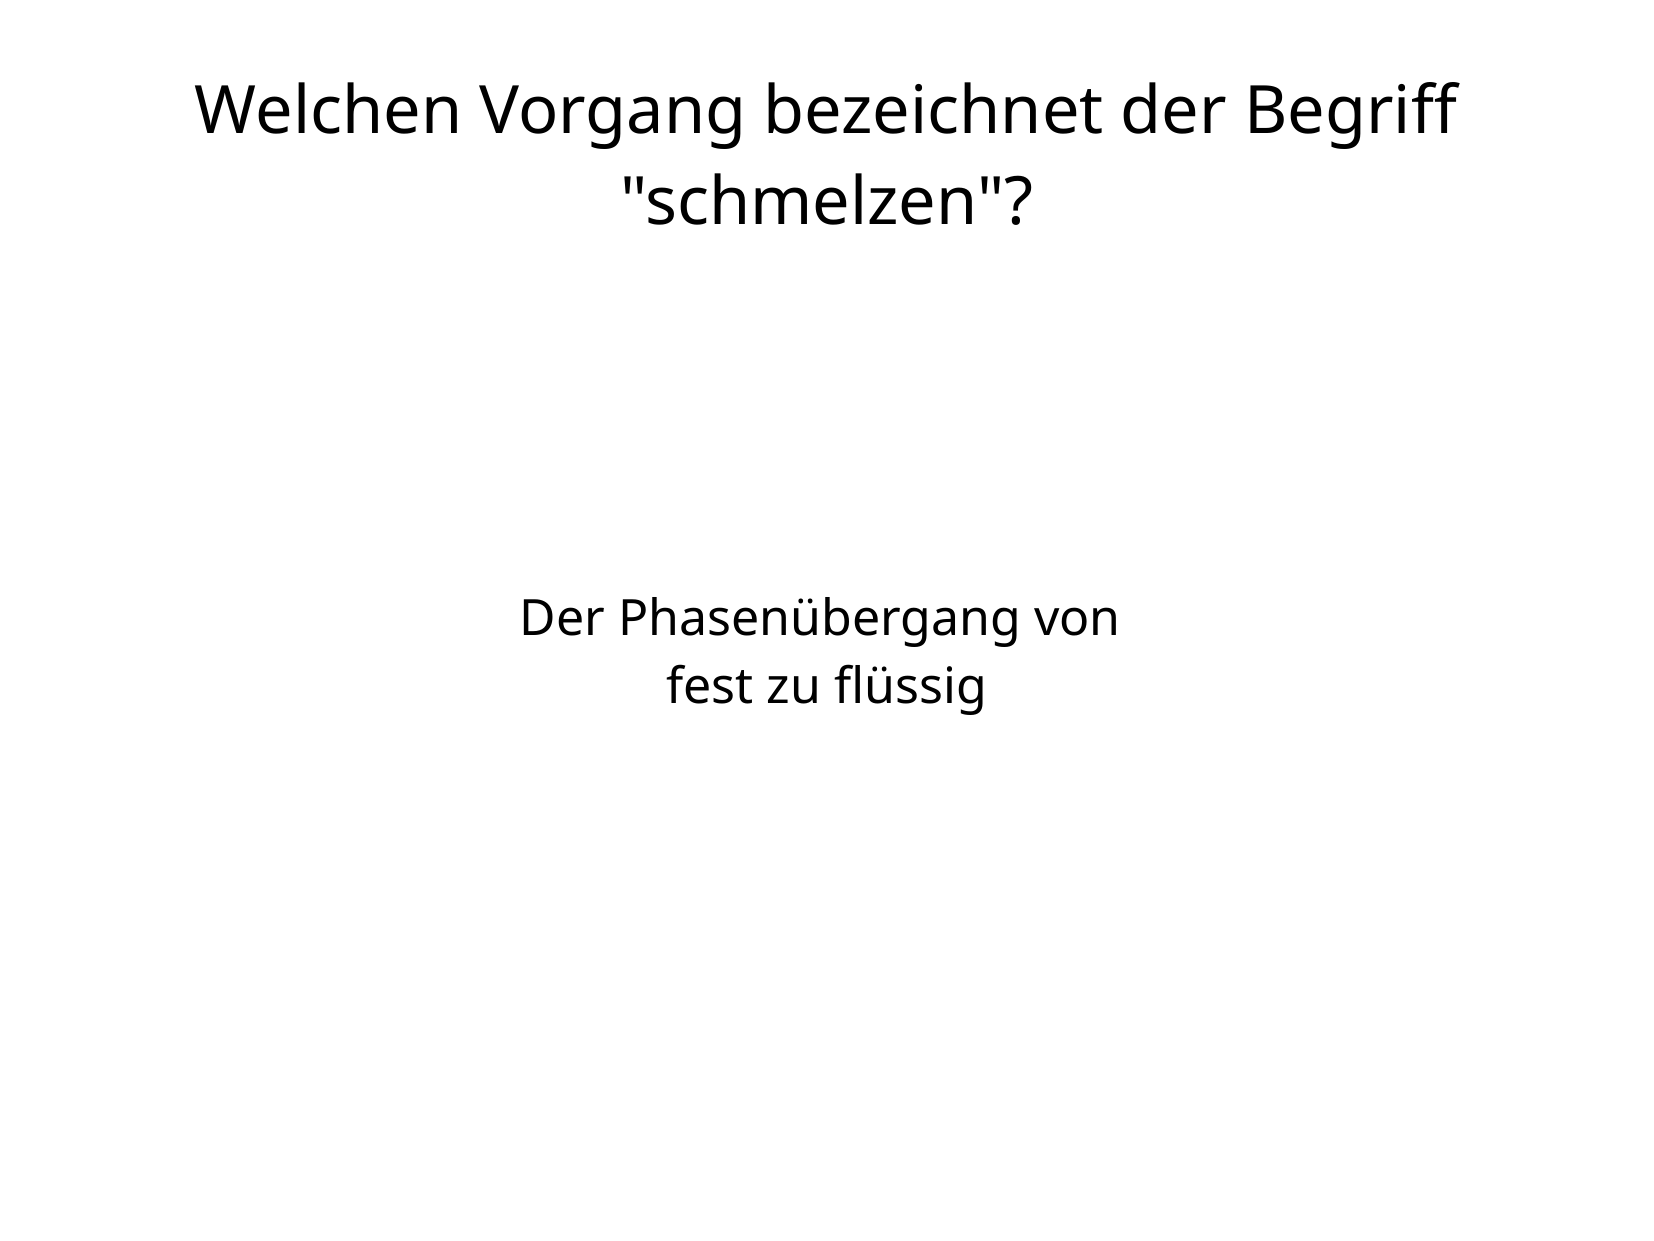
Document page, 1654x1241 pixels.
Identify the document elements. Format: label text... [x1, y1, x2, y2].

title Welchen Vorgang bezeichnet der Begriff "schmelzen"? [82, 49, 1571, 257]
subtitle Der Phasenübergang von fest zu flüssig [82, 290, 1571, 1010]
